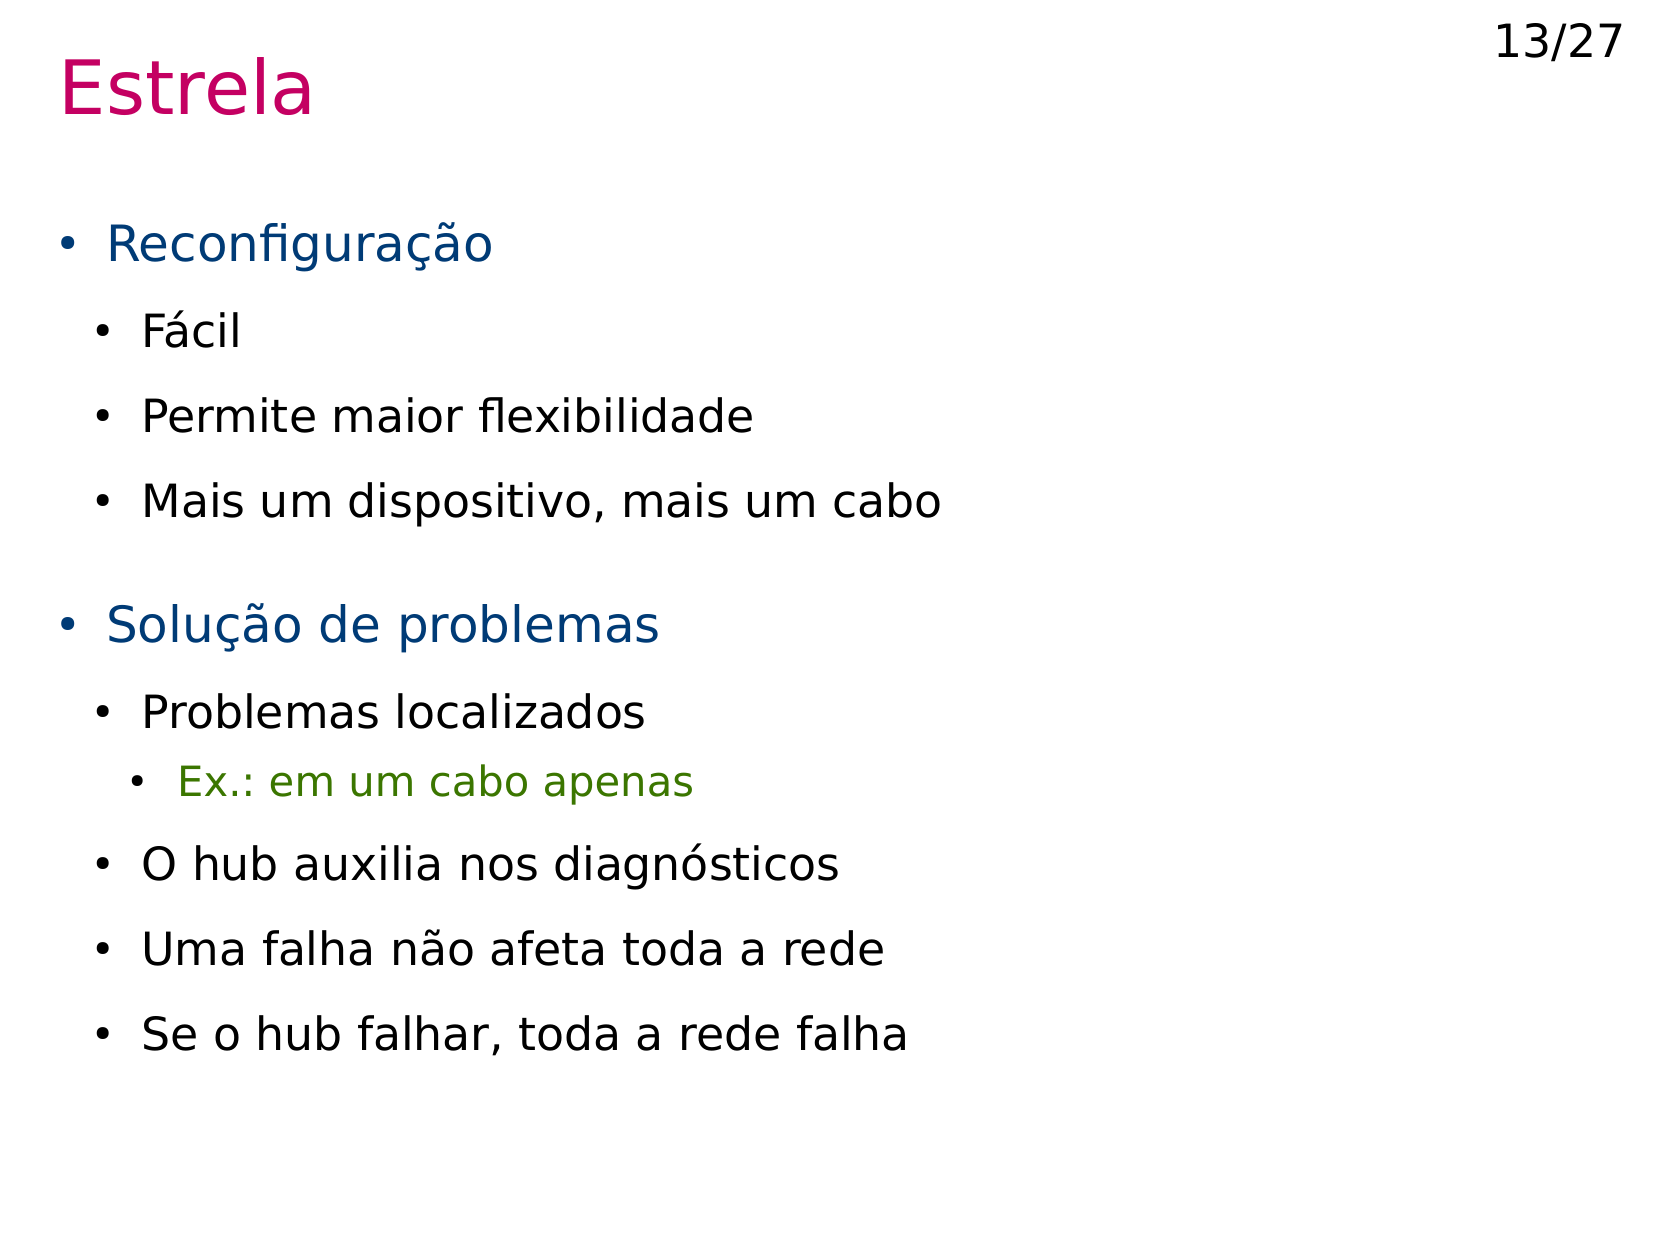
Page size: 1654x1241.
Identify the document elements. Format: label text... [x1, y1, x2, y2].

title Estrela [59, 29, 1625, 148]
list Reconfiguração Fácil Permite maior flexibilidade Mais um dispositivo, mais um cabo Solução de problemas Problemas localizados Ex.: em um cabo apenas O hub auxilia nos diagnósticos Uma falha não afeta toda a rede Se o hub falhar, toda a rede falha [59, 206, 1625, 1211]
